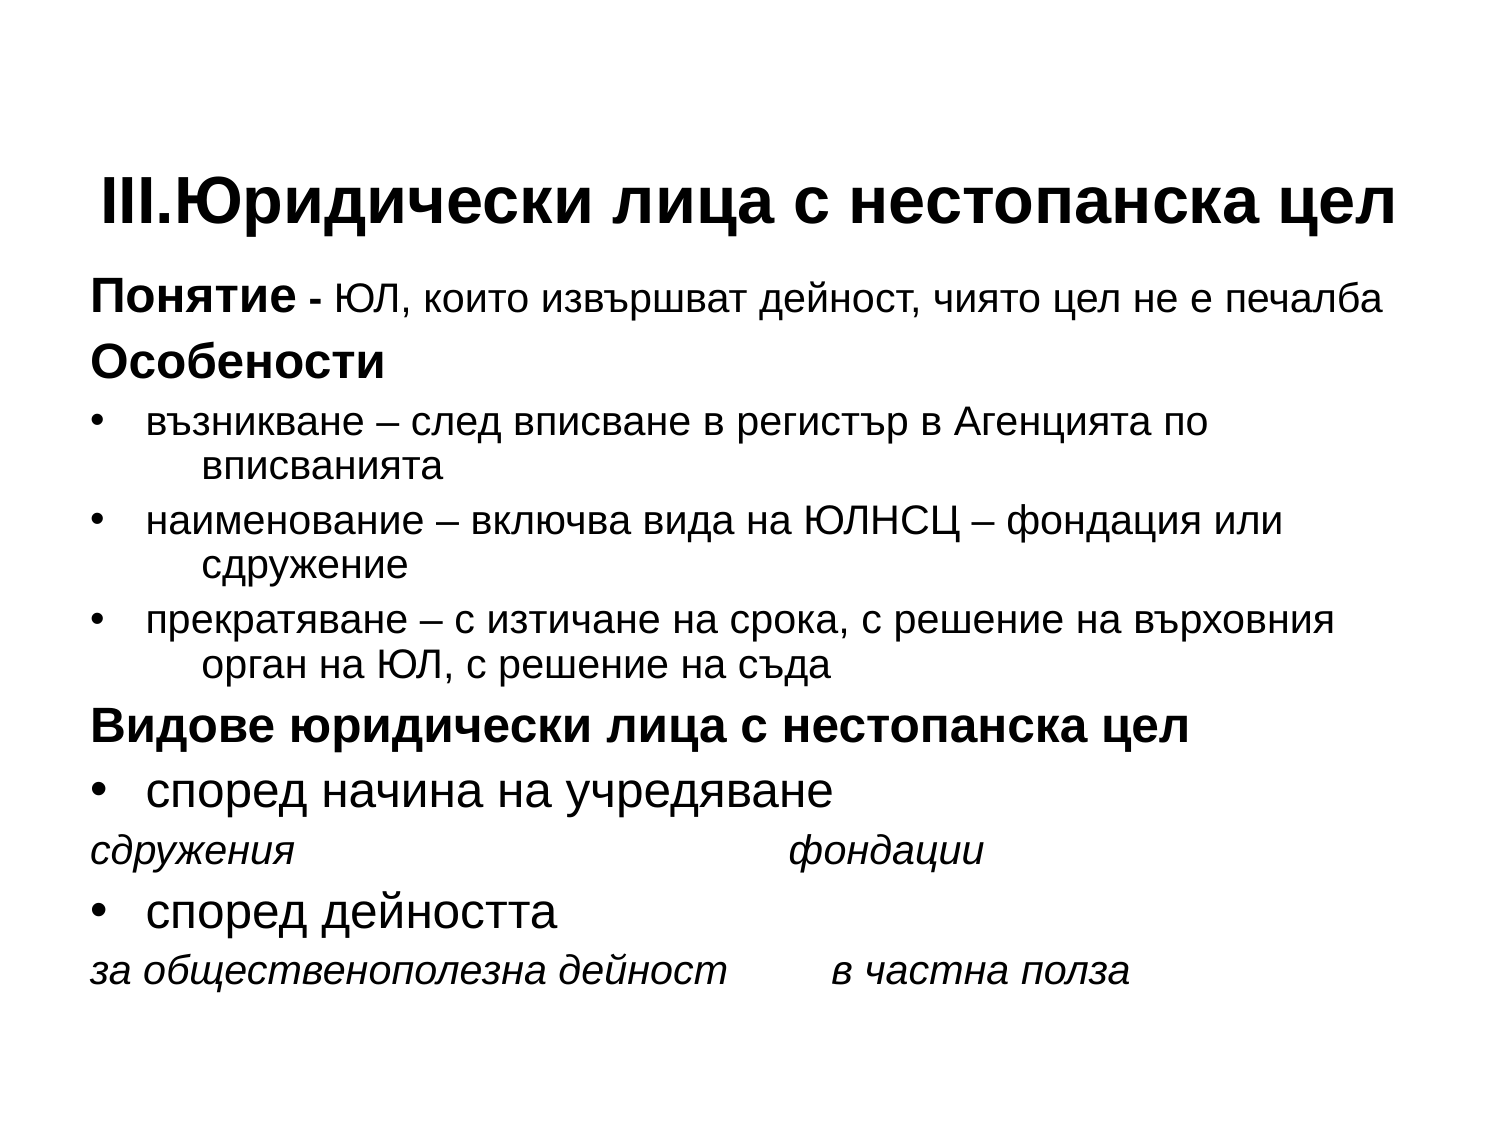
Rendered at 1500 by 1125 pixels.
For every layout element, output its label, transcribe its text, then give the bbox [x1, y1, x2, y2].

title ІІІ.Юридически лица с нестопанска цел [75, 45, 1426, 233]
list Понятие - ЮЛ, които извършват дейност, чиято цел не е печалба Особености възникване – след вписване в регистър в Агенцията по вписванията наименование – включва вида на ЮЛНСЦ – фондация или сдружение прекратяване – с изтичане на срока, с решение на върховния орган на ЮЛ, с решение на съда Видове юридически лица с нестопанска цел според начина на учредяване сдружения фондации според дейността за общественополезна дейност в частна полза [75, 262, 1426, 1005]
